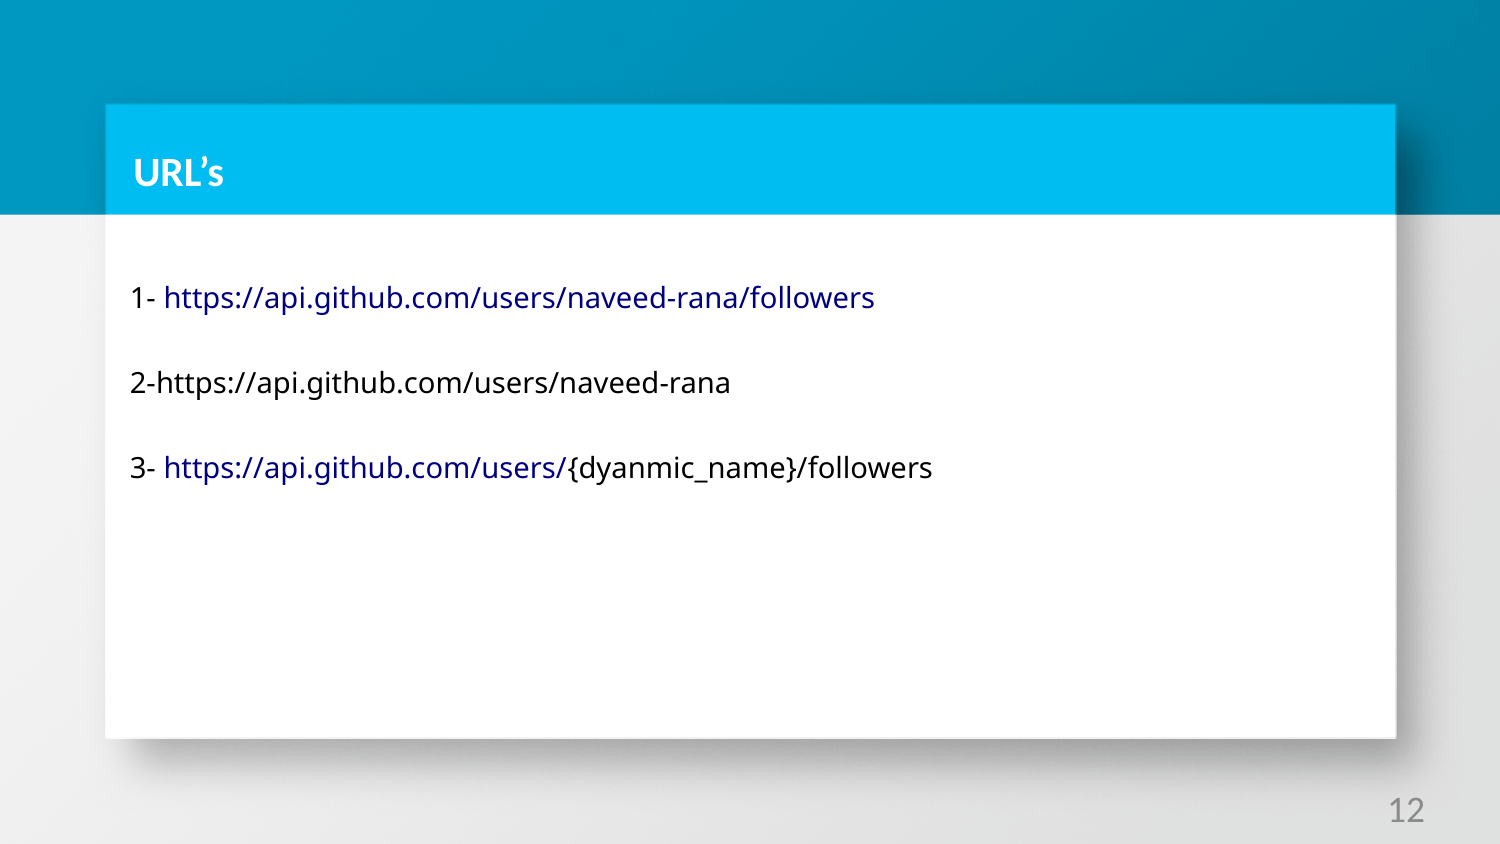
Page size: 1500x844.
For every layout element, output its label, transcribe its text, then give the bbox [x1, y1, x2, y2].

picture [0, 215, 1500, 844]
text_box 1- https://api.github.com/users/naveed-rana/followers 2-https://api.github.com/users/naveed-rana 3- https://api.github.com/users/{dyanmic_name}/followers [115, 270, 1231, 685]
title URL’s [131, 142, 901, 196]
